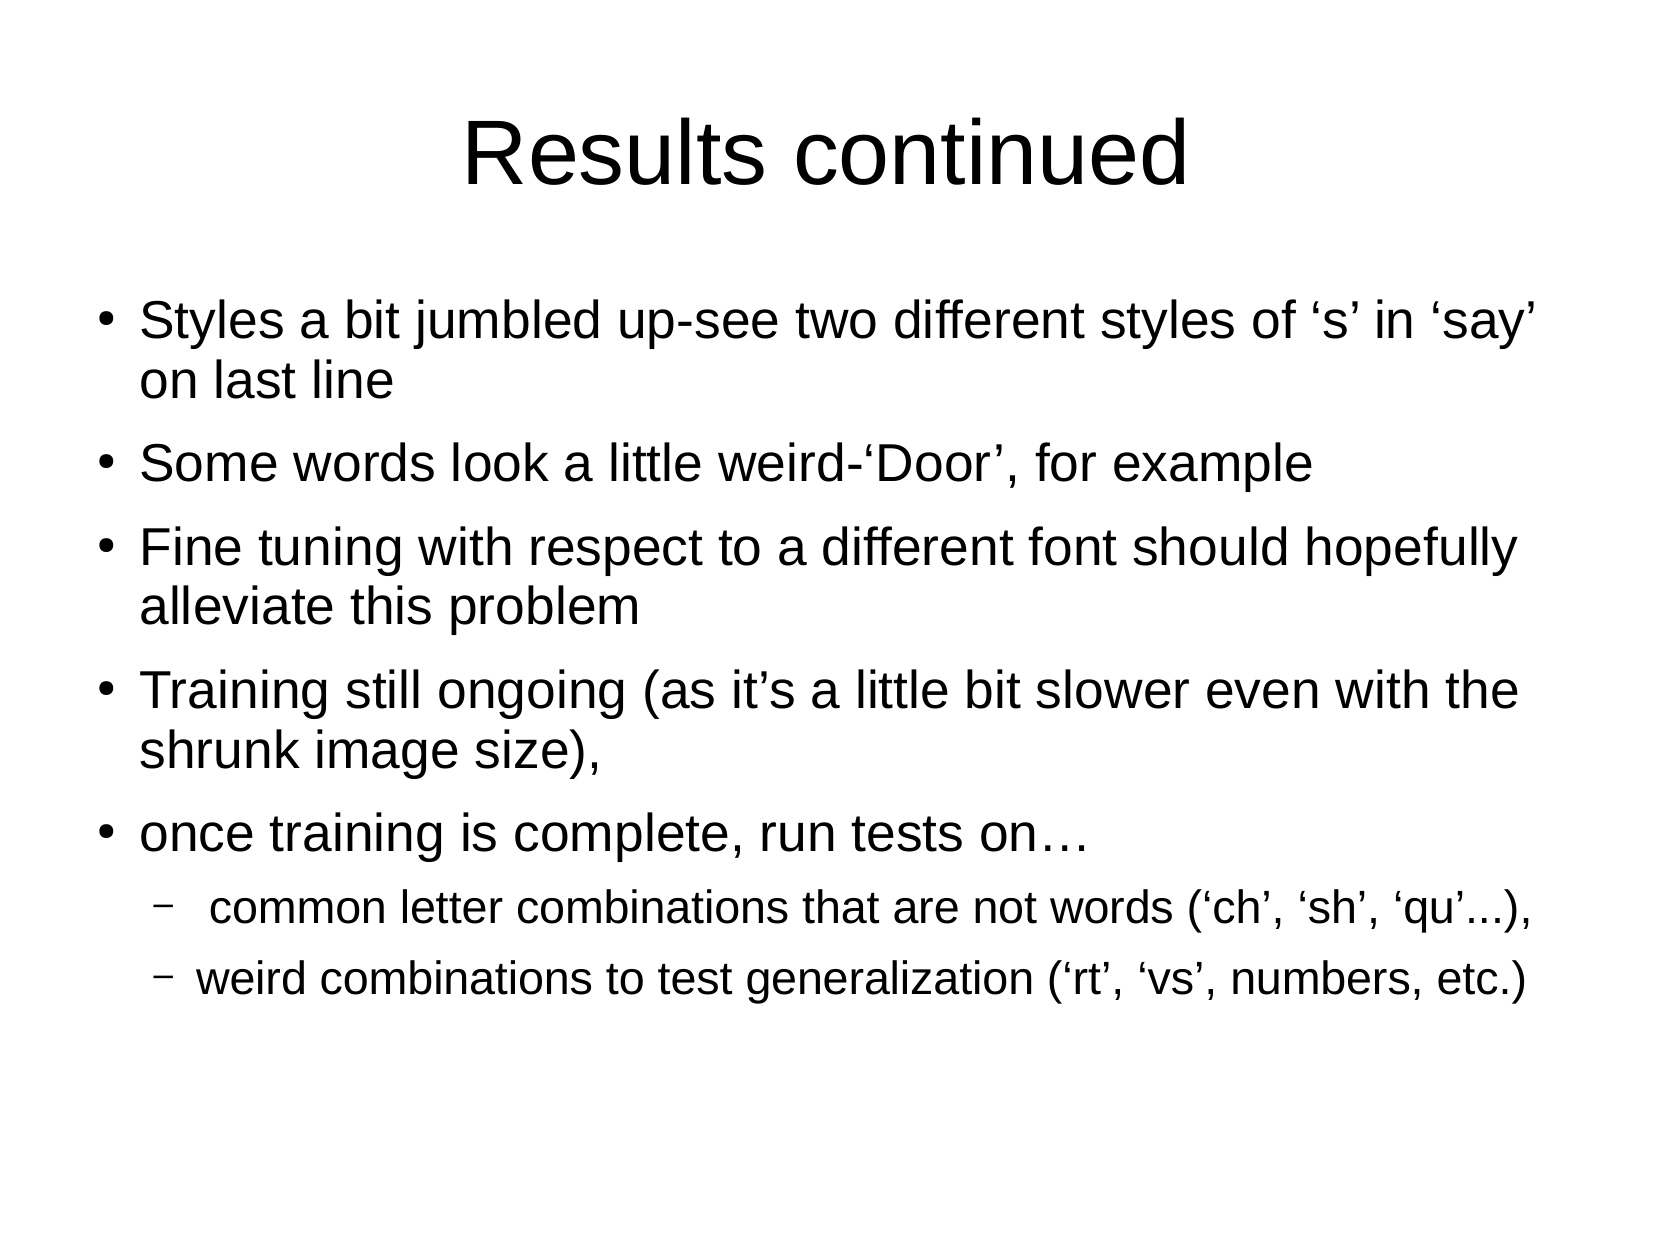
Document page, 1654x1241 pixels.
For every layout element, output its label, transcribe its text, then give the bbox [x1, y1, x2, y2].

list Styles a bit jumbled up-see two different styles of ‘s’ in ‘say’ on last line Some words look a little weird-‘Door’, for example Fine tuning with respect to a different font should hopefully alleviate this problem Training still ongoing (as it’s a little bit slower even with the shrunk image size), once training is complete, run tests on… common letter combinations that are not words (‘ch’, ‘sh’, ‘qu’...), weird combinations to test generalization (‘rt’, ‘vs’, numbers, etc.) [82, 290, 1571, 1010]
title Results continued [82, 49, 1571, 257]
